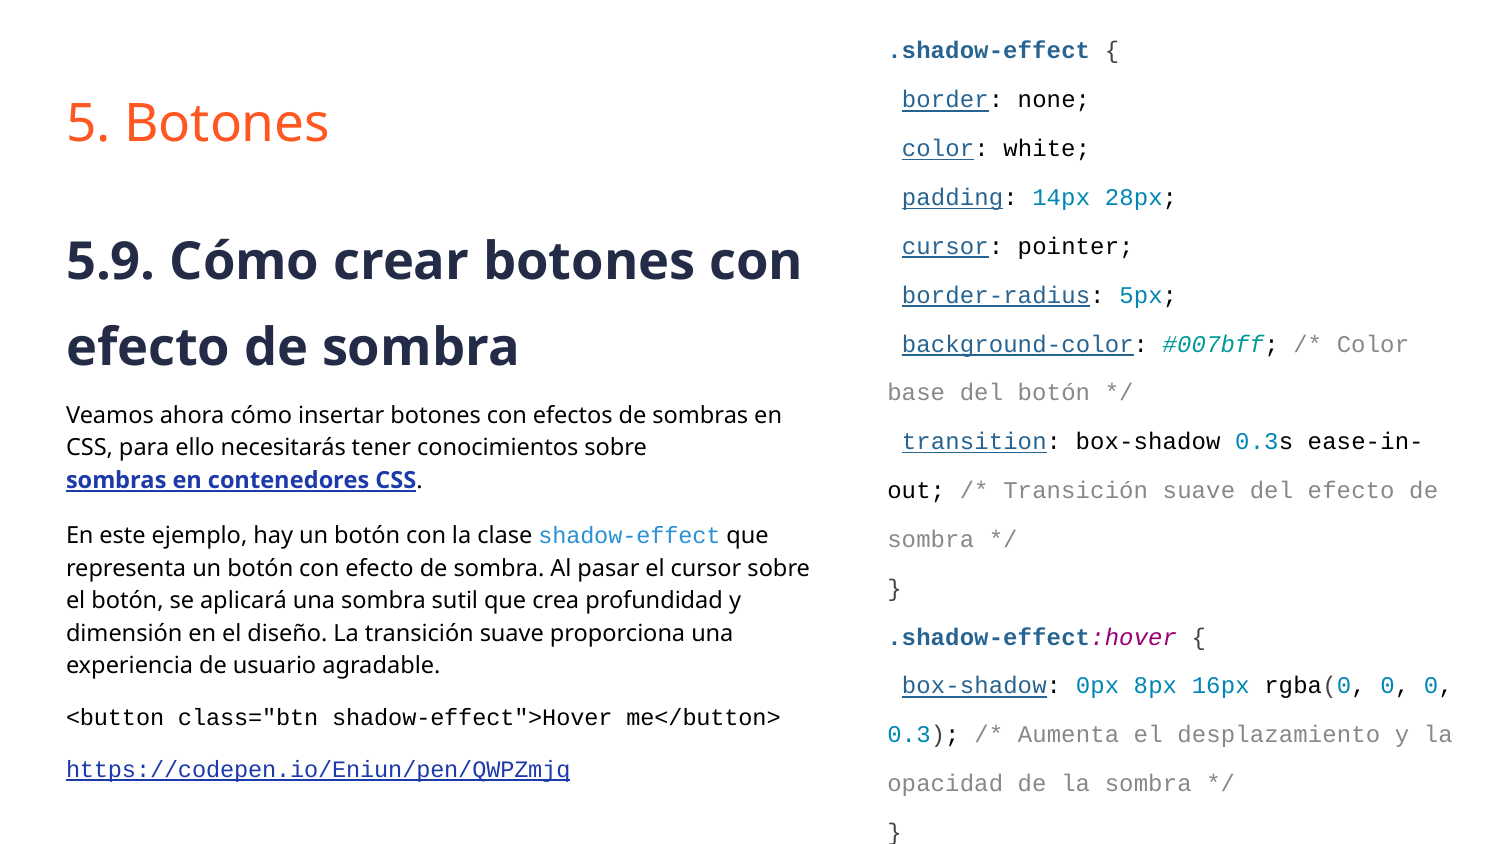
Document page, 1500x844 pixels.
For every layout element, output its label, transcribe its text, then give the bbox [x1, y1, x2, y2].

text_box .shadow-effect { border: none; color: white; padding: 14px 28px; cursor: pointer; border-radius: 5px; background-color: #007bff; /* Color base del botón */ transition: box-shadow 0.3s ease-in-out; /* Transición suave del efecto de sombra */ } .shadow-effect:hover { box-shadow: 0px 8px 16px rgba(0, 0, 0, 0.3); /* Aumenta el desplazamiento y la opacidad de la sombra */ } [832, 0, 1500, 844]
title 5. Botones [51, 72, 832, 167]
list 5.9. Cómo crear botones con efecto de sombra Veamos ahora cómo insertar botones con efectos de sombras en CSS, para ello necesitarás tener conocimientos sobre sombras en contenedores CSS. En este ejemplo, hay un botón con la clase shadow-effect que representa un botón con efecto de sombra. Al pasar el cursor sobre el botón, se aplicará una sombra sutil que crea profundidad y dimensión en el diseño. La transición suave proporciona una experiencia de usuario agradable. <button class="btn shadow-effect">Hover me</button> https://codepen.io/Eniun/pen/QWPZmjq [51, 189, 832, 811]
